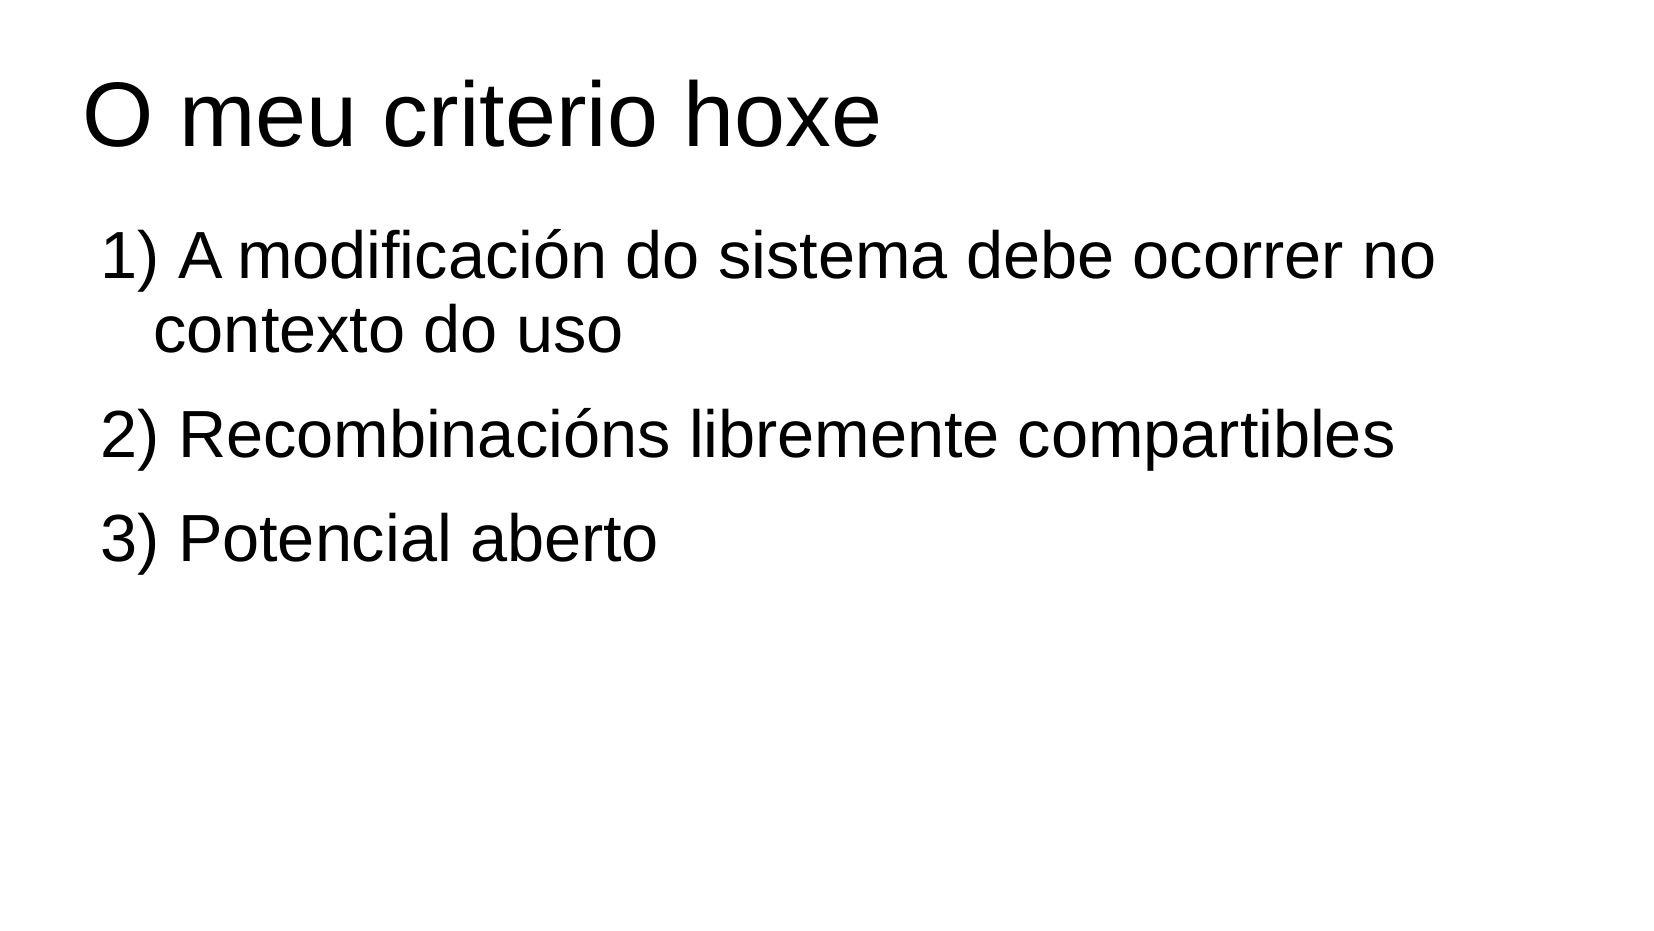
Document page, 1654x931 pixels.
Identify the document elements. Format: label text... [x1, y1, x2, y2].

list A modificación do sistema debe ocorrer no contexto do uso Recombinacións libremente compartibles Potencial aberto [82, 217, 1571, 758]
title O meu criterio hoxe [82, 37, 1571, 193]
